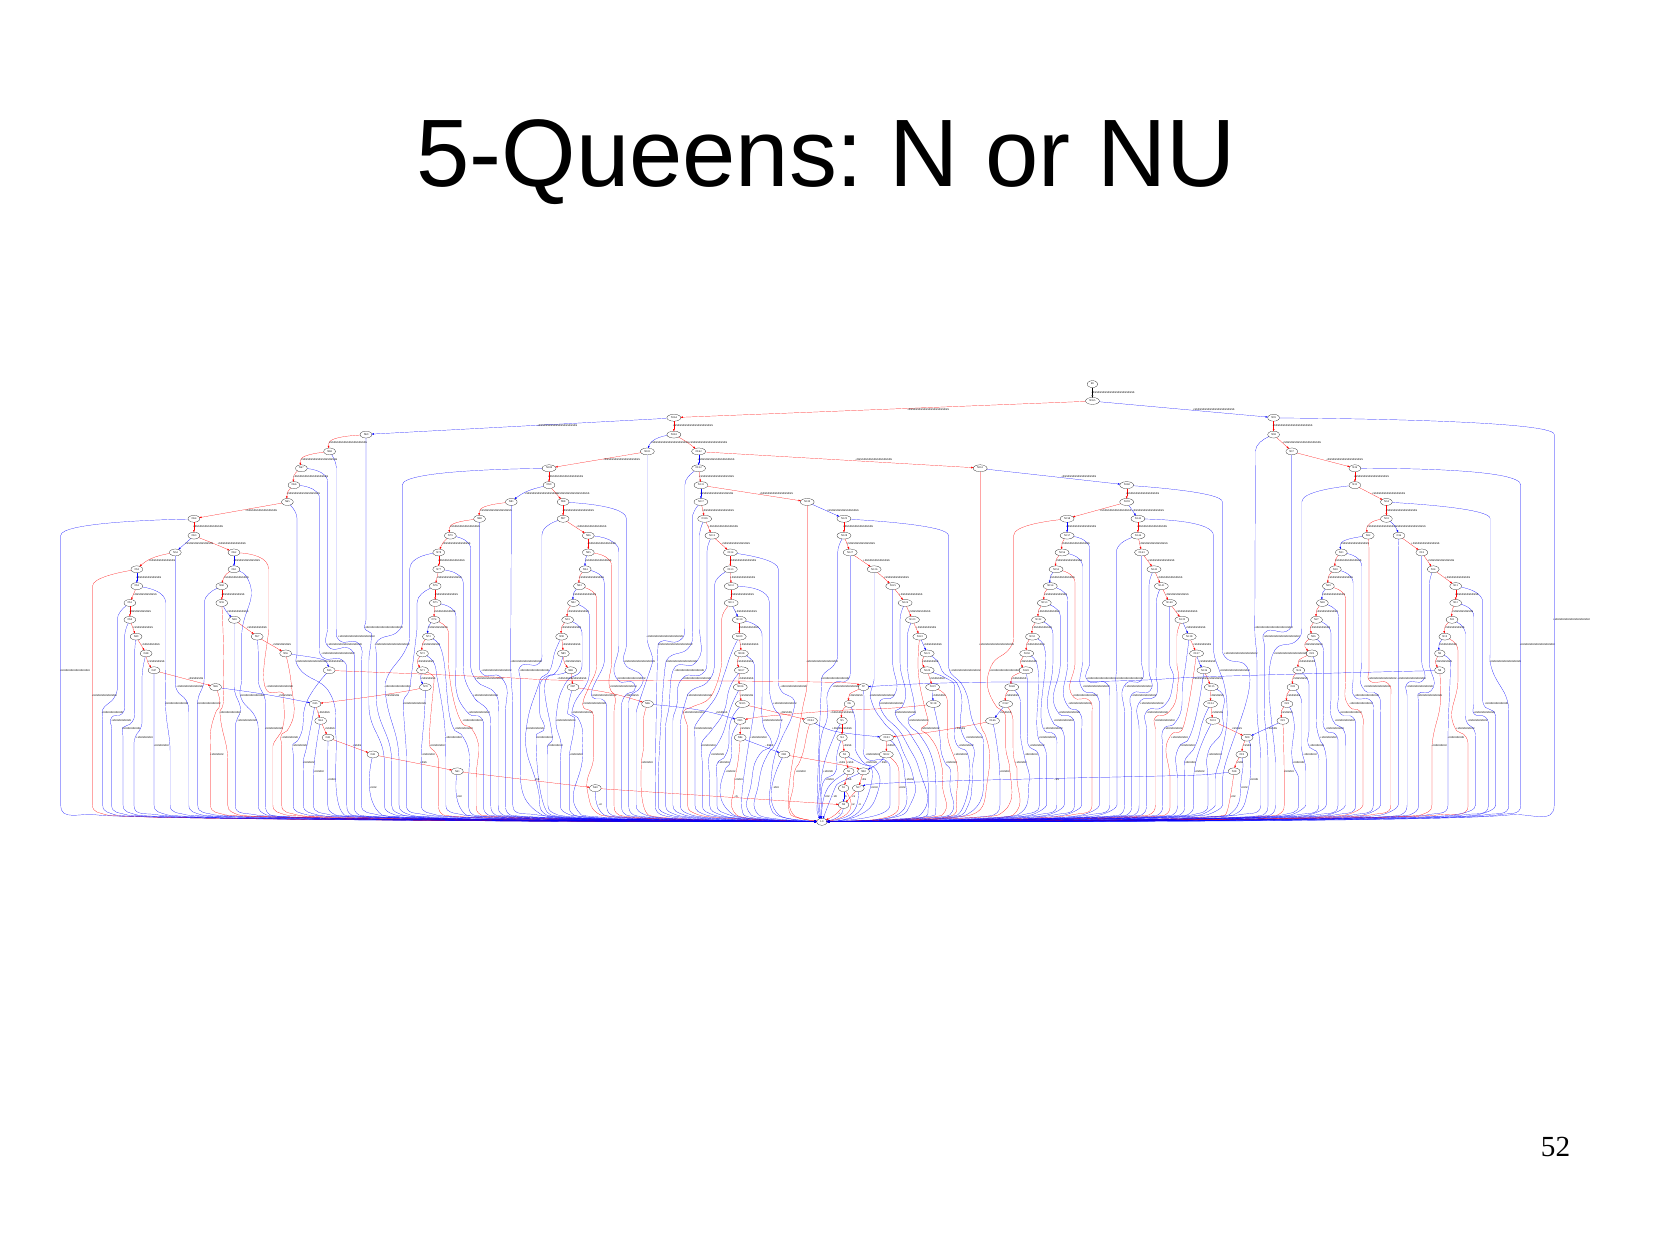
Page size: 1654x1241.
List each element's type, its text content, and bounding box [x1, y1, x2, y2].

title 5-Queens: N or NU [82, 49, 1571, 257]
picture [60, 379, 1591, 827]
